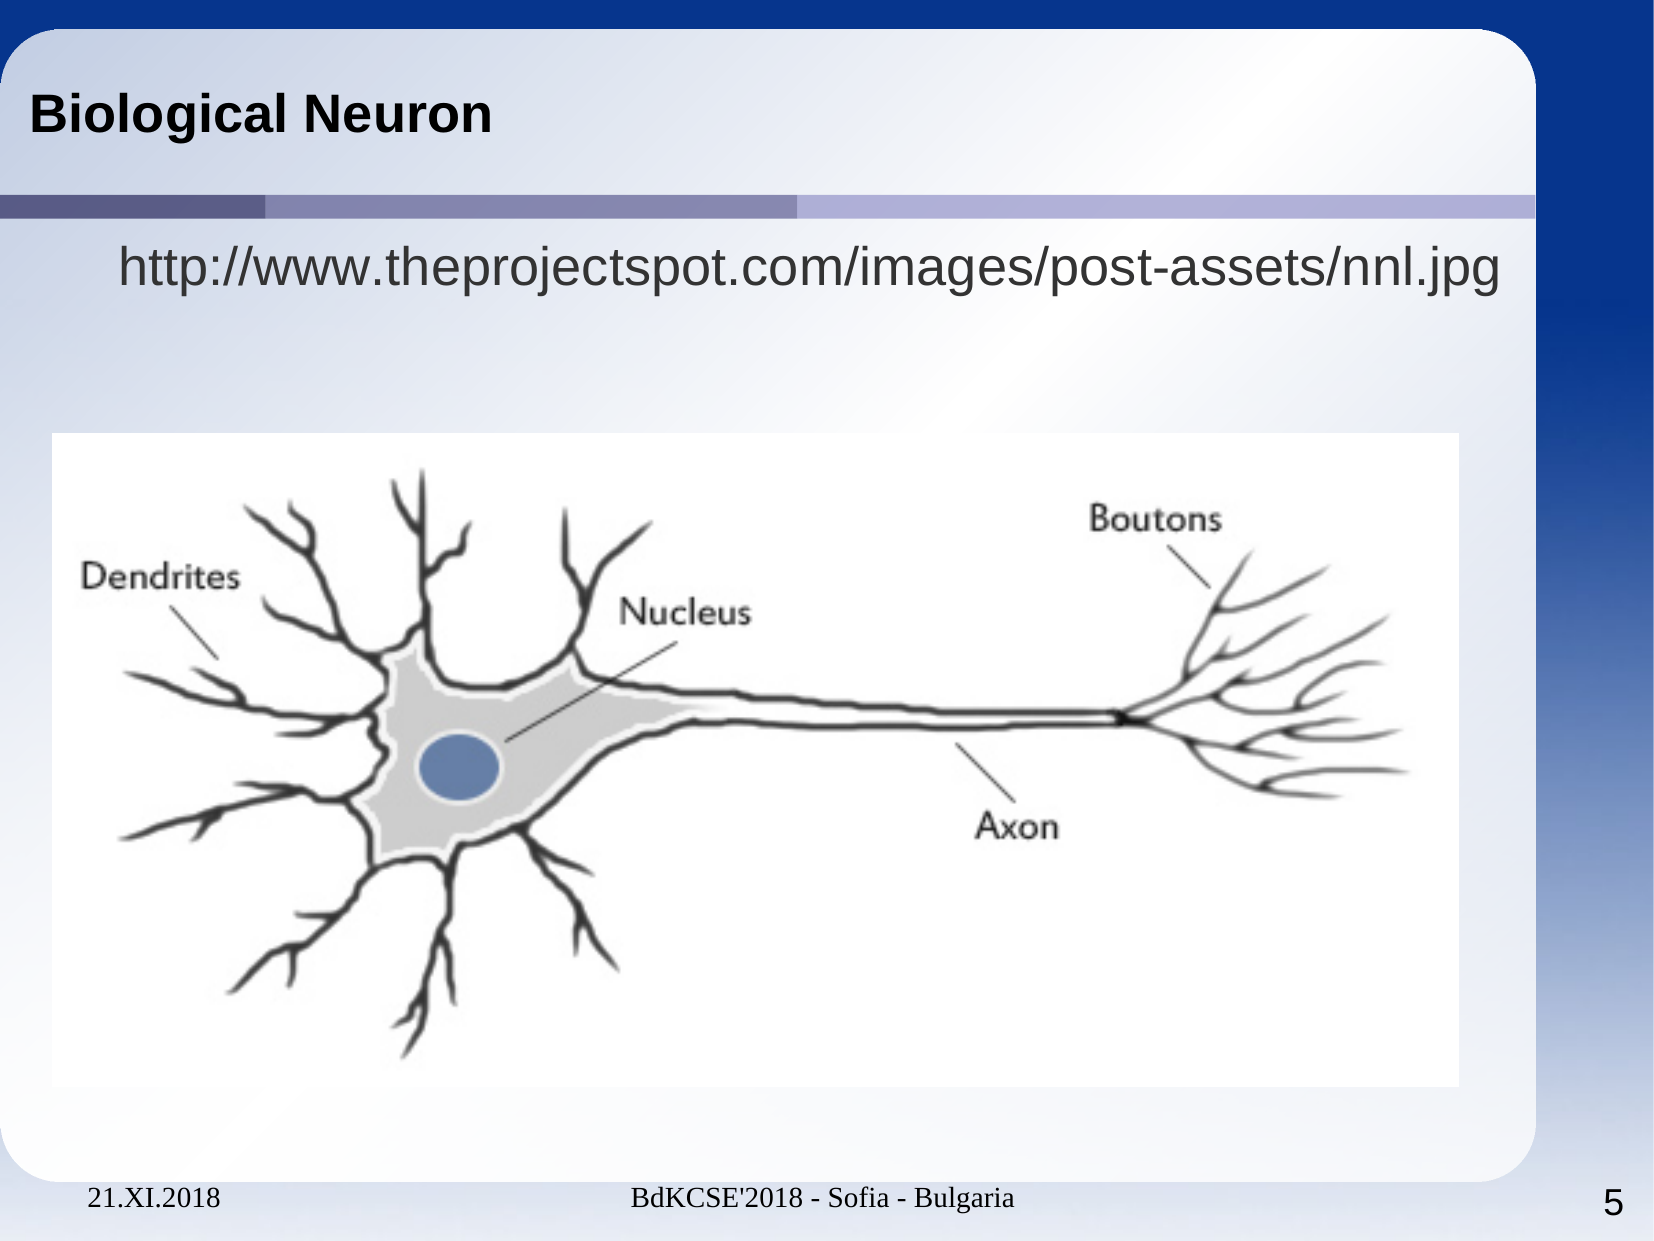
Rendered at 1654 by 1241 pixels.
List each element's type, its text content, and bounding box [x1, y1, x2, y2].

list http://www.theprojectspot.com/images/post-assets/nnl.jpg [29, 236, 1506, 1152]
picture [52, 433, 1459, 1087]
picture [0, 0, 1654, 1241]
title Biological Neuron [29, 49, 1506, 178]
